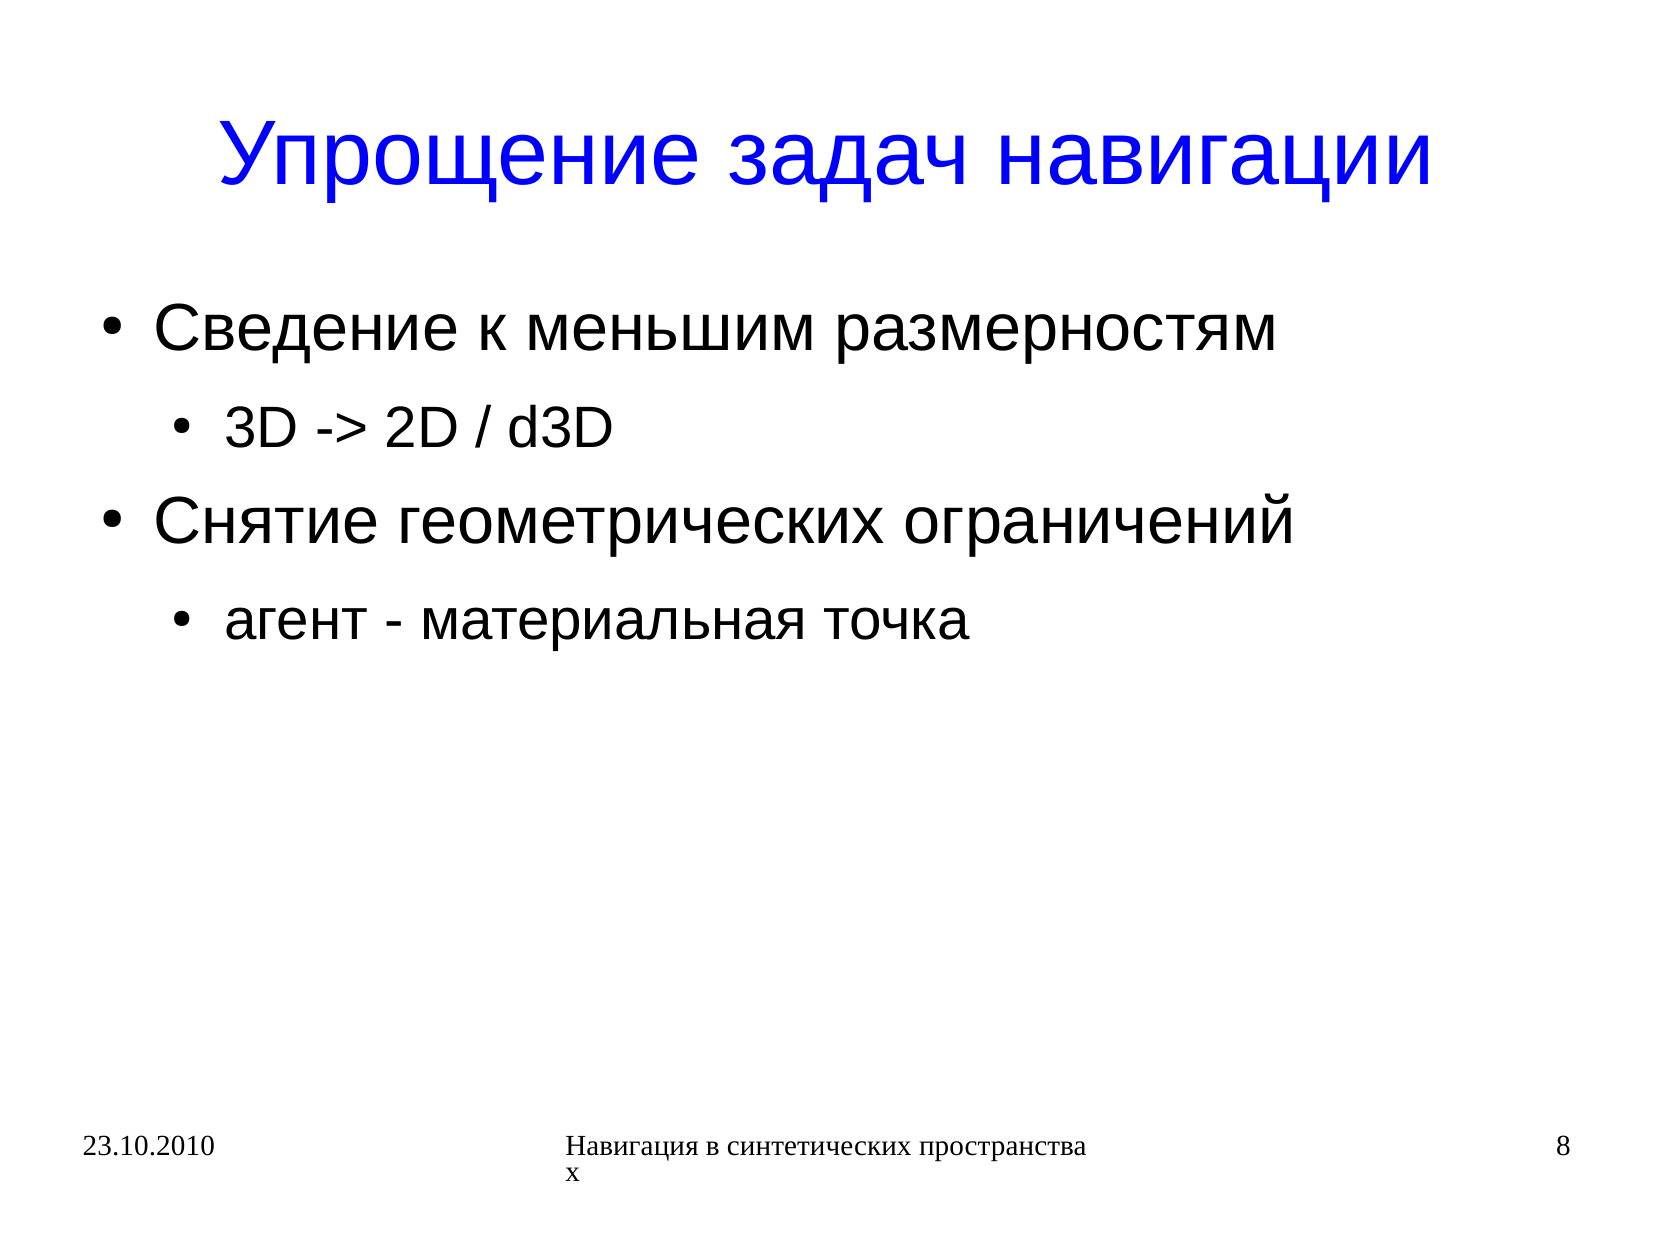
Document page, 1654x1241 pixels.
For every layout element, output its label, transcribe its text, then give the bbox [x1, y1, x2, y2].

title Упрощение задач навигации [82, 49, 1571, 257]
list Сведение к меньшим размерностям 3D -> 2D / d3D Снятие геометрических ограничений агент - материальная точка [82, 290, 1571, 1109]
